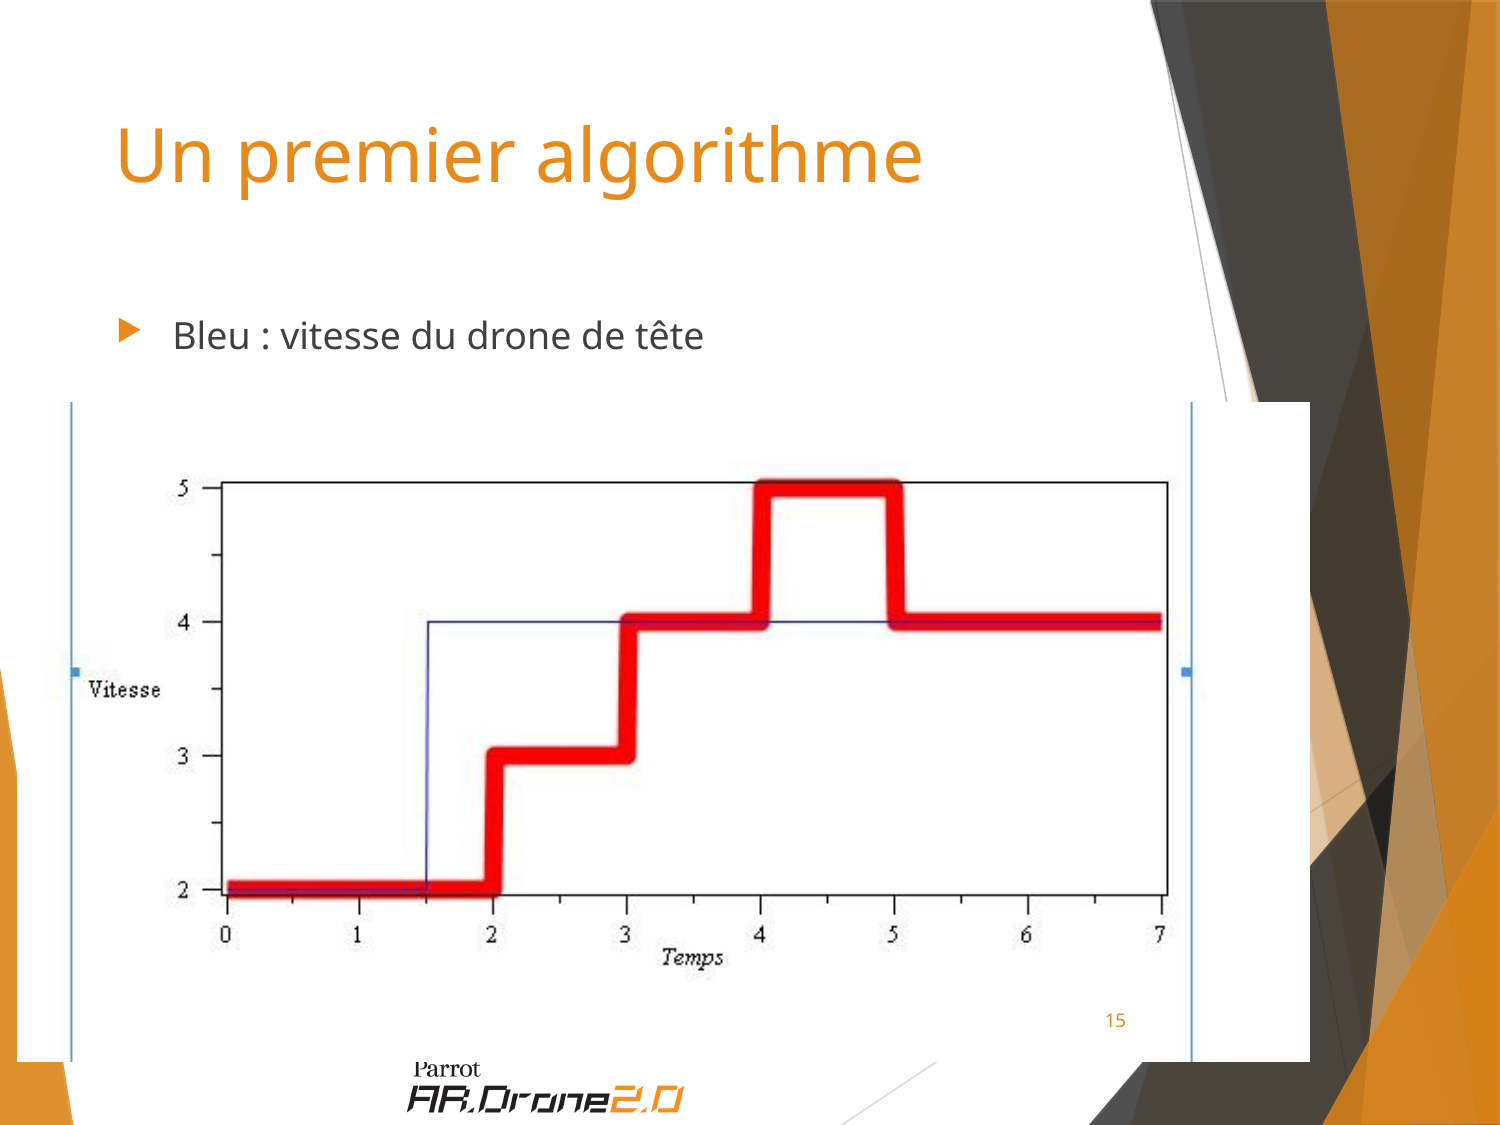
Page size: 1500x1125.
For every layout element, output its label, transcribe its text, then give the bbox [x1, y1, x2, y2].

title Un premier algorithme [99, 99, 1142, 317]
list Bleu : vitesse du drone de tête [100, 304, 1143, 402]
slide_number <numéro> [1057, 991, 1142, 1051]
picture [17, 402, 1310, 1125]
